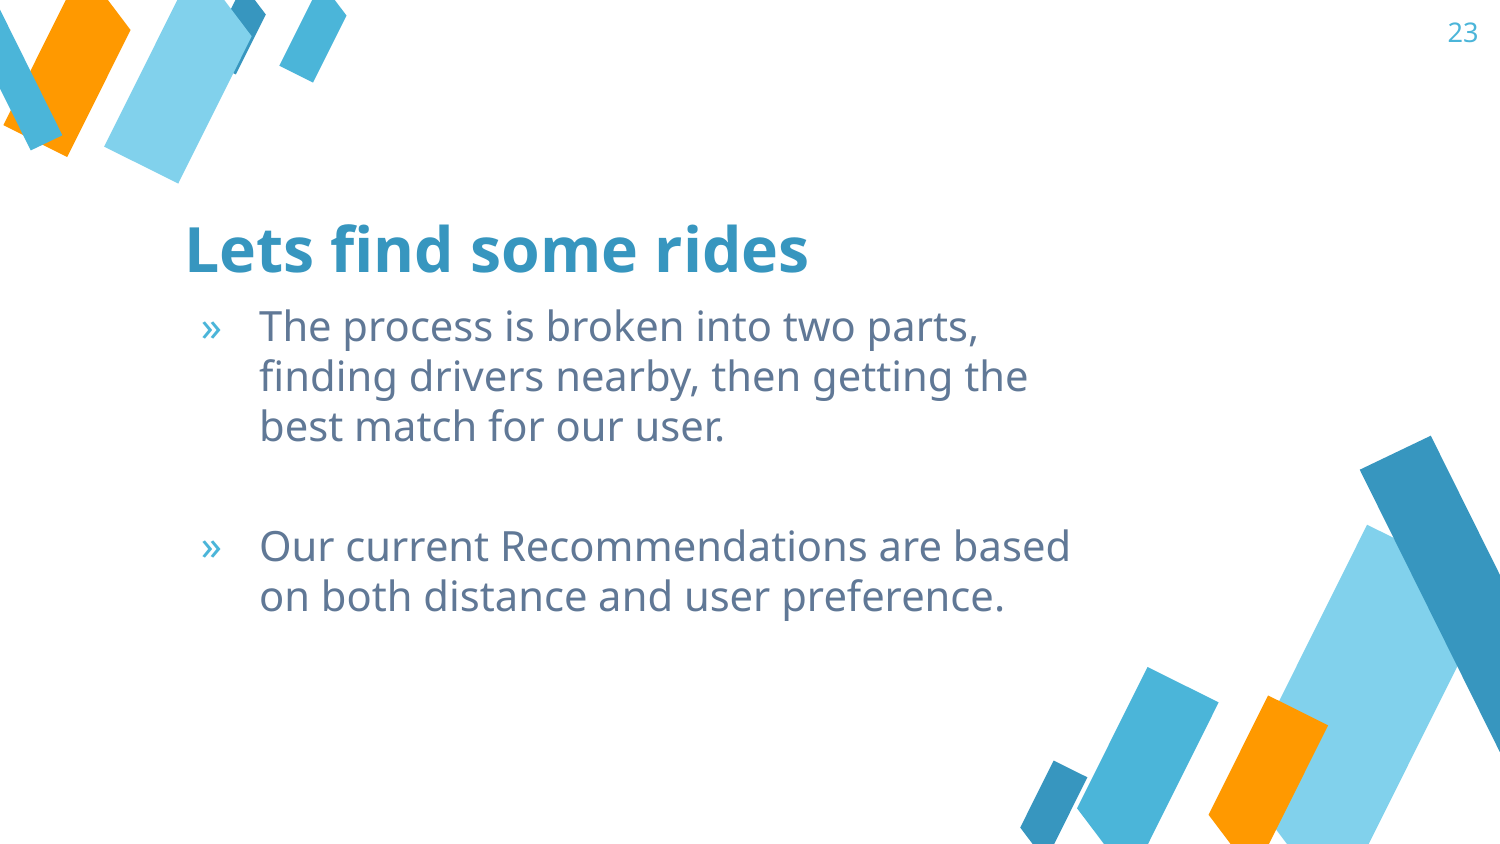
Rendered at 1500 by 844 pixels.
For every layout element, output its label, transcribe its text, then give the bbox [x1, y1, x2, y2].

title Lets find some rides [169, 188, 1115, 285]
list The process is broken into two parts, finding drivers nearby, then getting the best match for our user. Our current Recommendations are based on both distance and user preference. [169, 285, 1115, 699]
slide_number <number> [1403, 0, 1494, 65]
